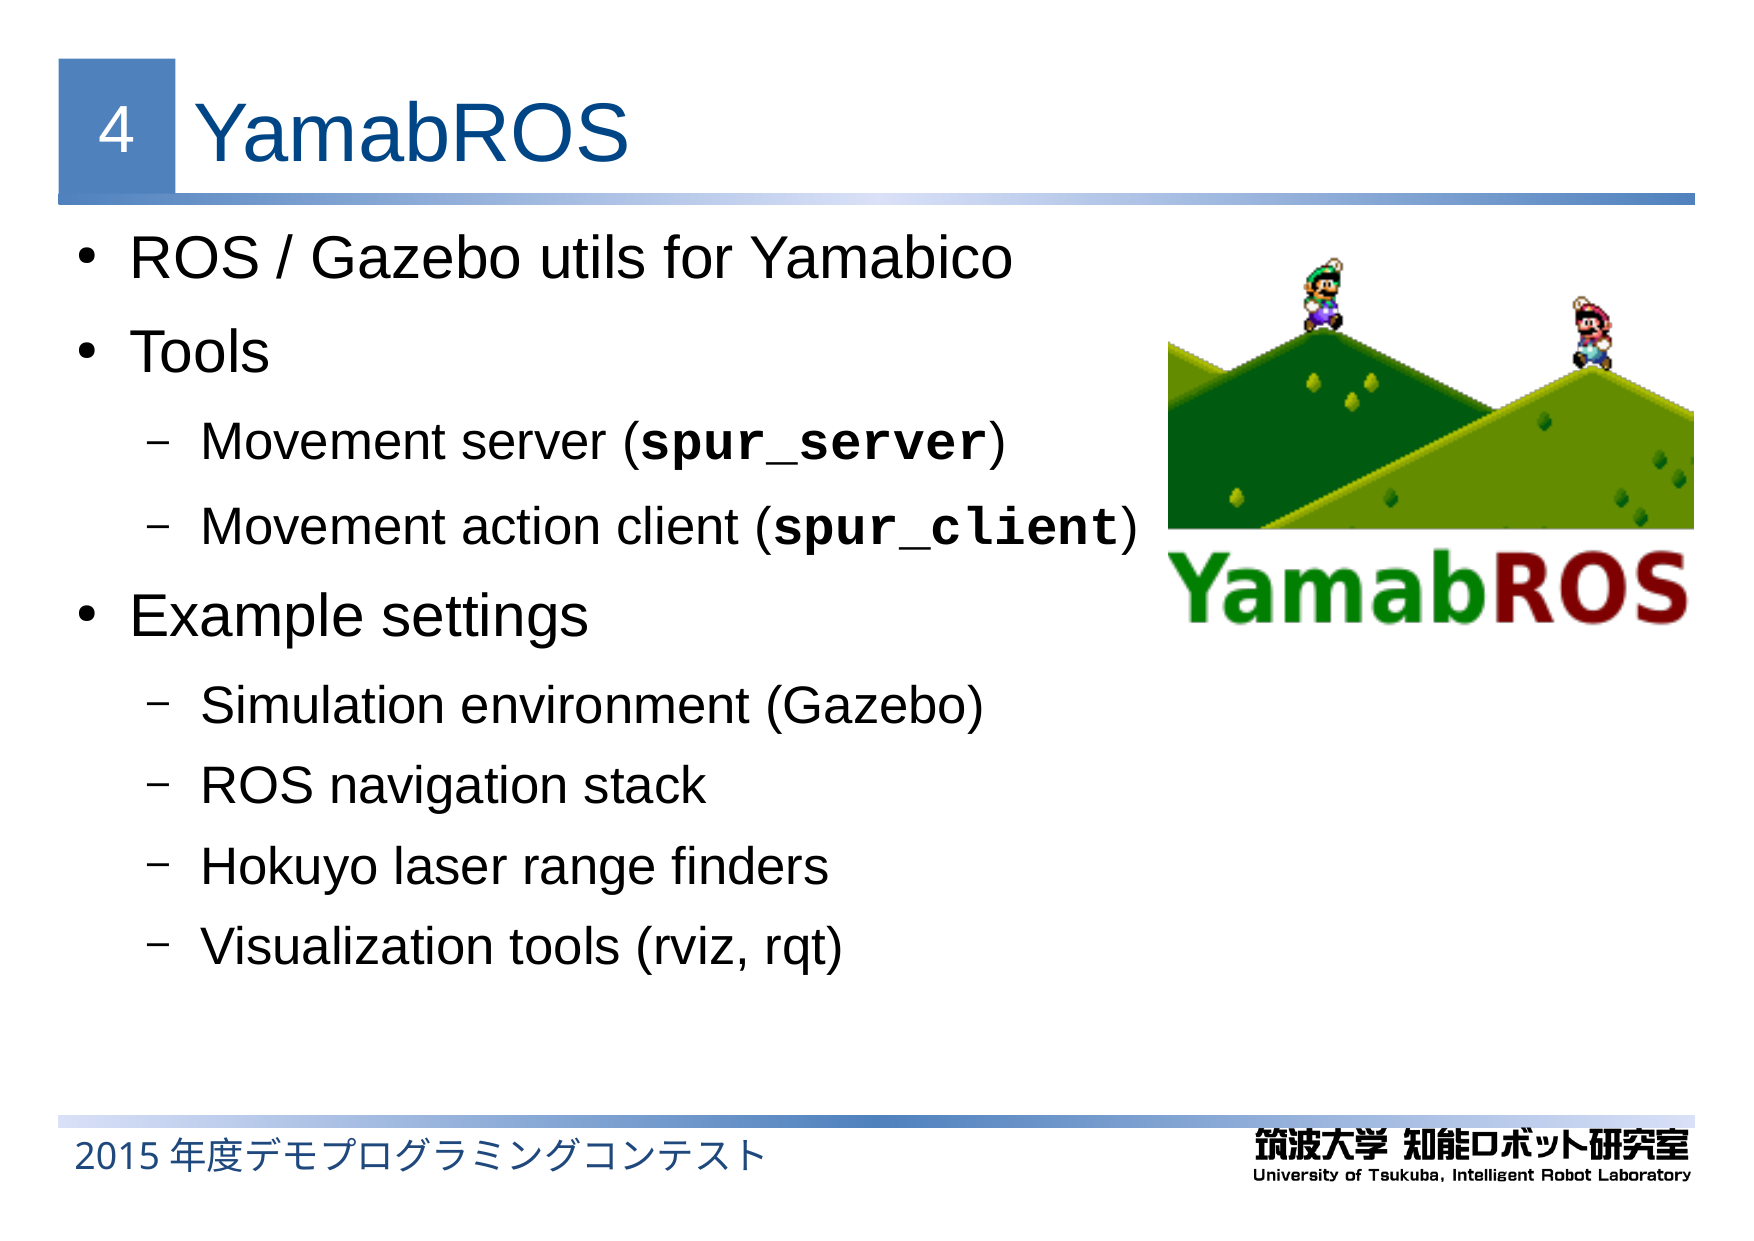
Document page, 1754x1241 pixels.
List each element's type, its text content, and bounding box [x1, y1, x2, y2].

picture [1168, 223, 1694, 647]
picture [1252, 1127, 1691, 1182]
list ROS / Gazebo utils for Yamabico Tools Movement server (spur_server) Movement action client (spur_client) Example settings Simulation environment (Gazebo) ROS navigation stack Hokuyo laser range finders Visualization tools (rviz, rqt) [58, 223, 1696, 1116]
title YamabROS [193, 61, 1651, 205]
